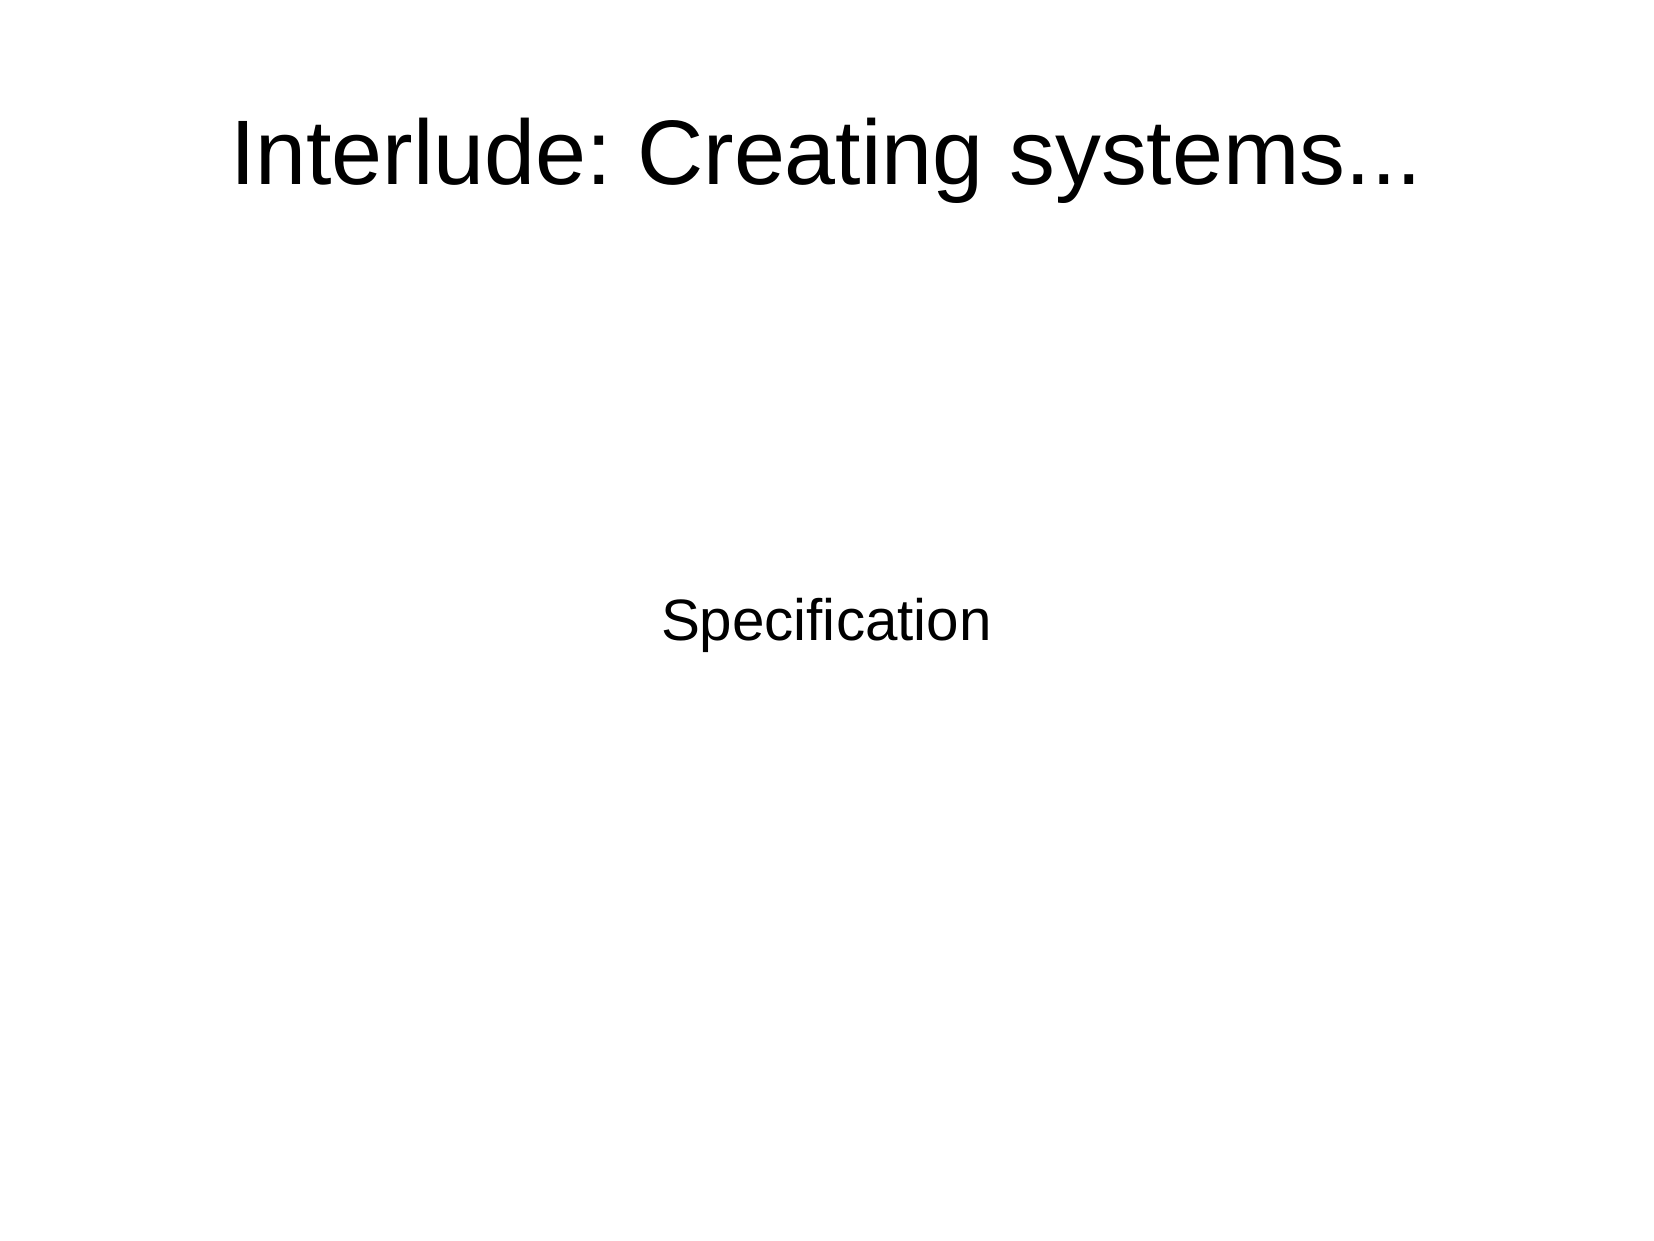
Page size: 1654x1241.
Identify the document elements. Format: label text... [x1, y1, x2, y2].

text_box Specification [646, 580, 1008, 661]
title Interlude: Creating systems... [82, 49, 1571, 257]
